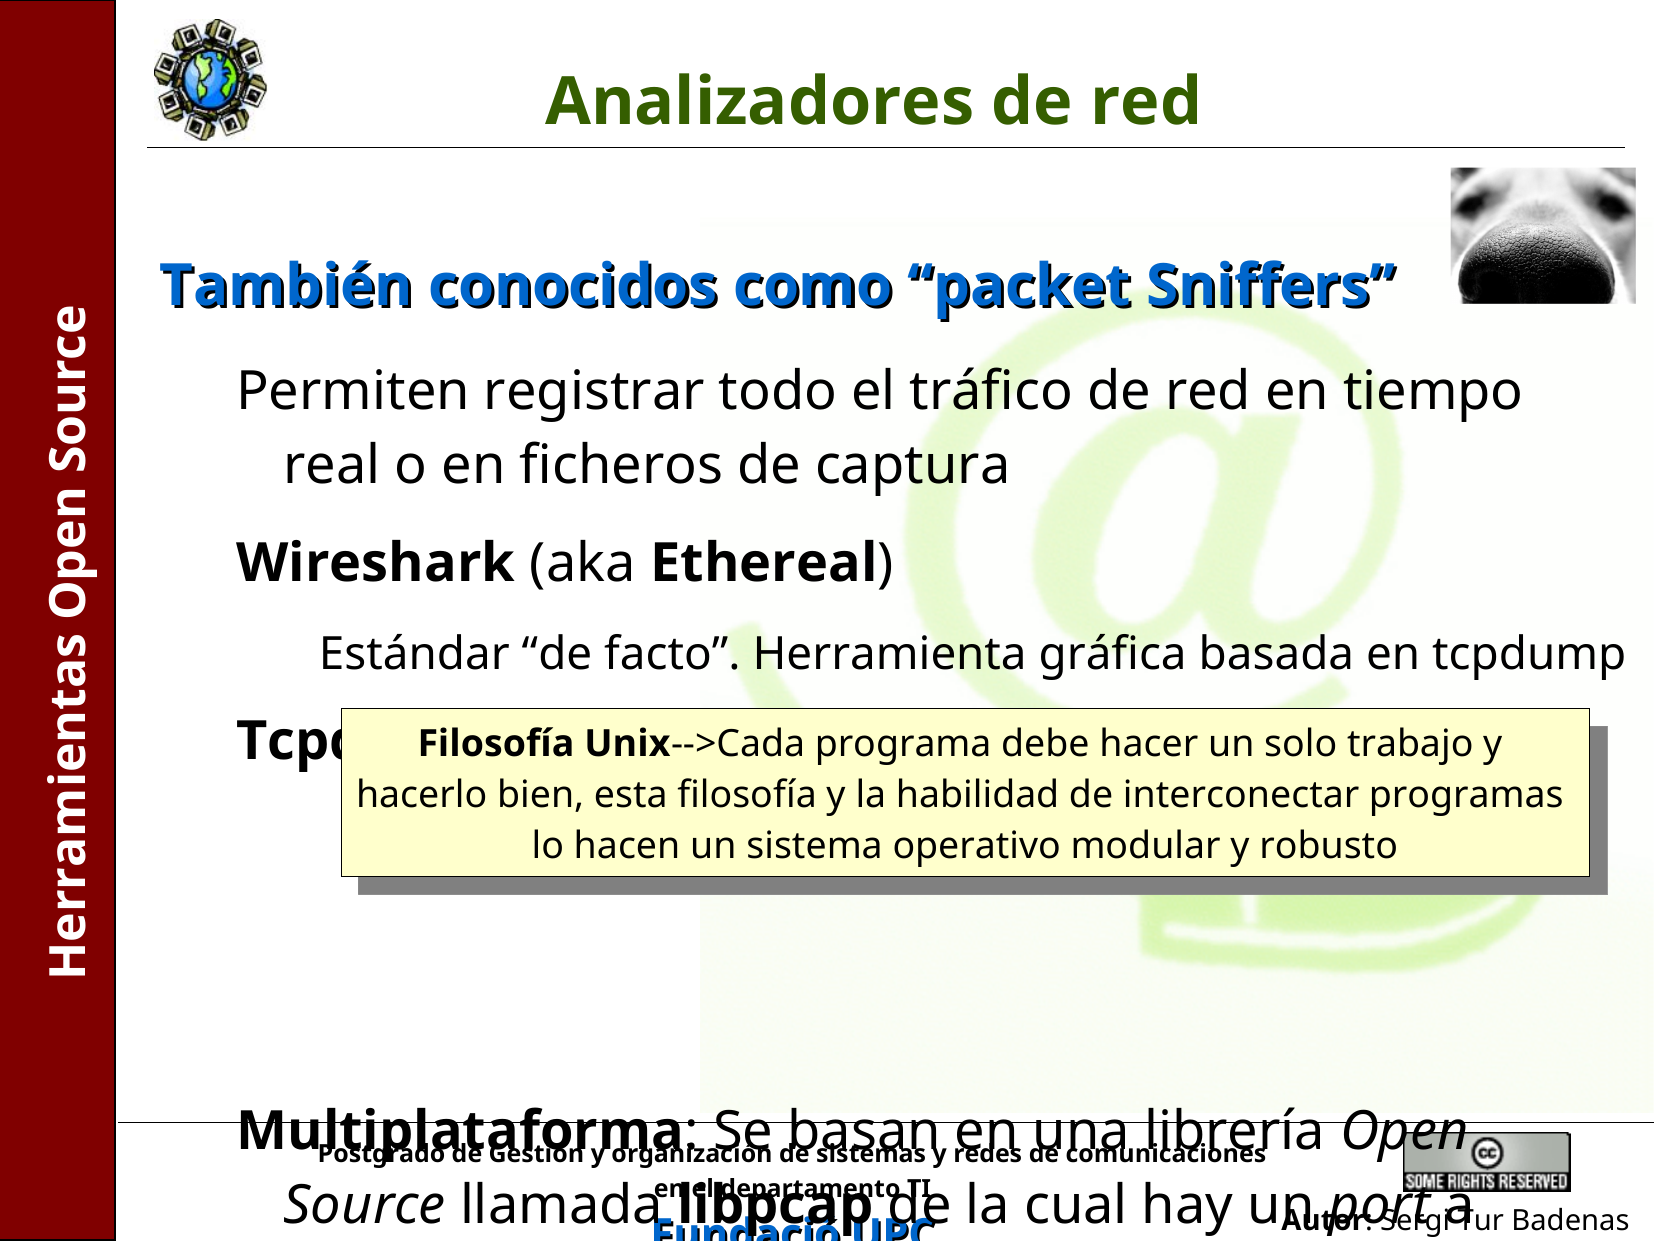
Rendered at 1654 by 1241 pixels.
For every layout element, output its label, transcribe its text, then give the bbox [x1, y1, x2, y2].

picture [700, 167, 1654, 1113]
list También conocidos como “packet Sniffers” Permiten registrar todo el tráfico de red en tiempo real o en ficheros de captura Wireshark (aka Ethereal) Estándar “de facto”. Herramienta gráfica basada en tcpdump Tcpdump: navaja suiza de los packet sniffers Multiplataforma: Se basan en una librería Open Source llamada libpcap de la cual hay un port a Windows (winpcap) [141, 242, 1630, 1079]
title Analizadores de red [129, 56, 1619, 141]
text_box Filosofía Unix-->Cada programa debe hacer un solo trabajo y hacerlo bien, esta filosofía y la habilidad de interconectar programas lo hacen un sistema operativo modular y robusto [341, 708, 1513, 836]
picture [1403, 1132, 1571, 1192]
picture [154, 19, 268, 56]
